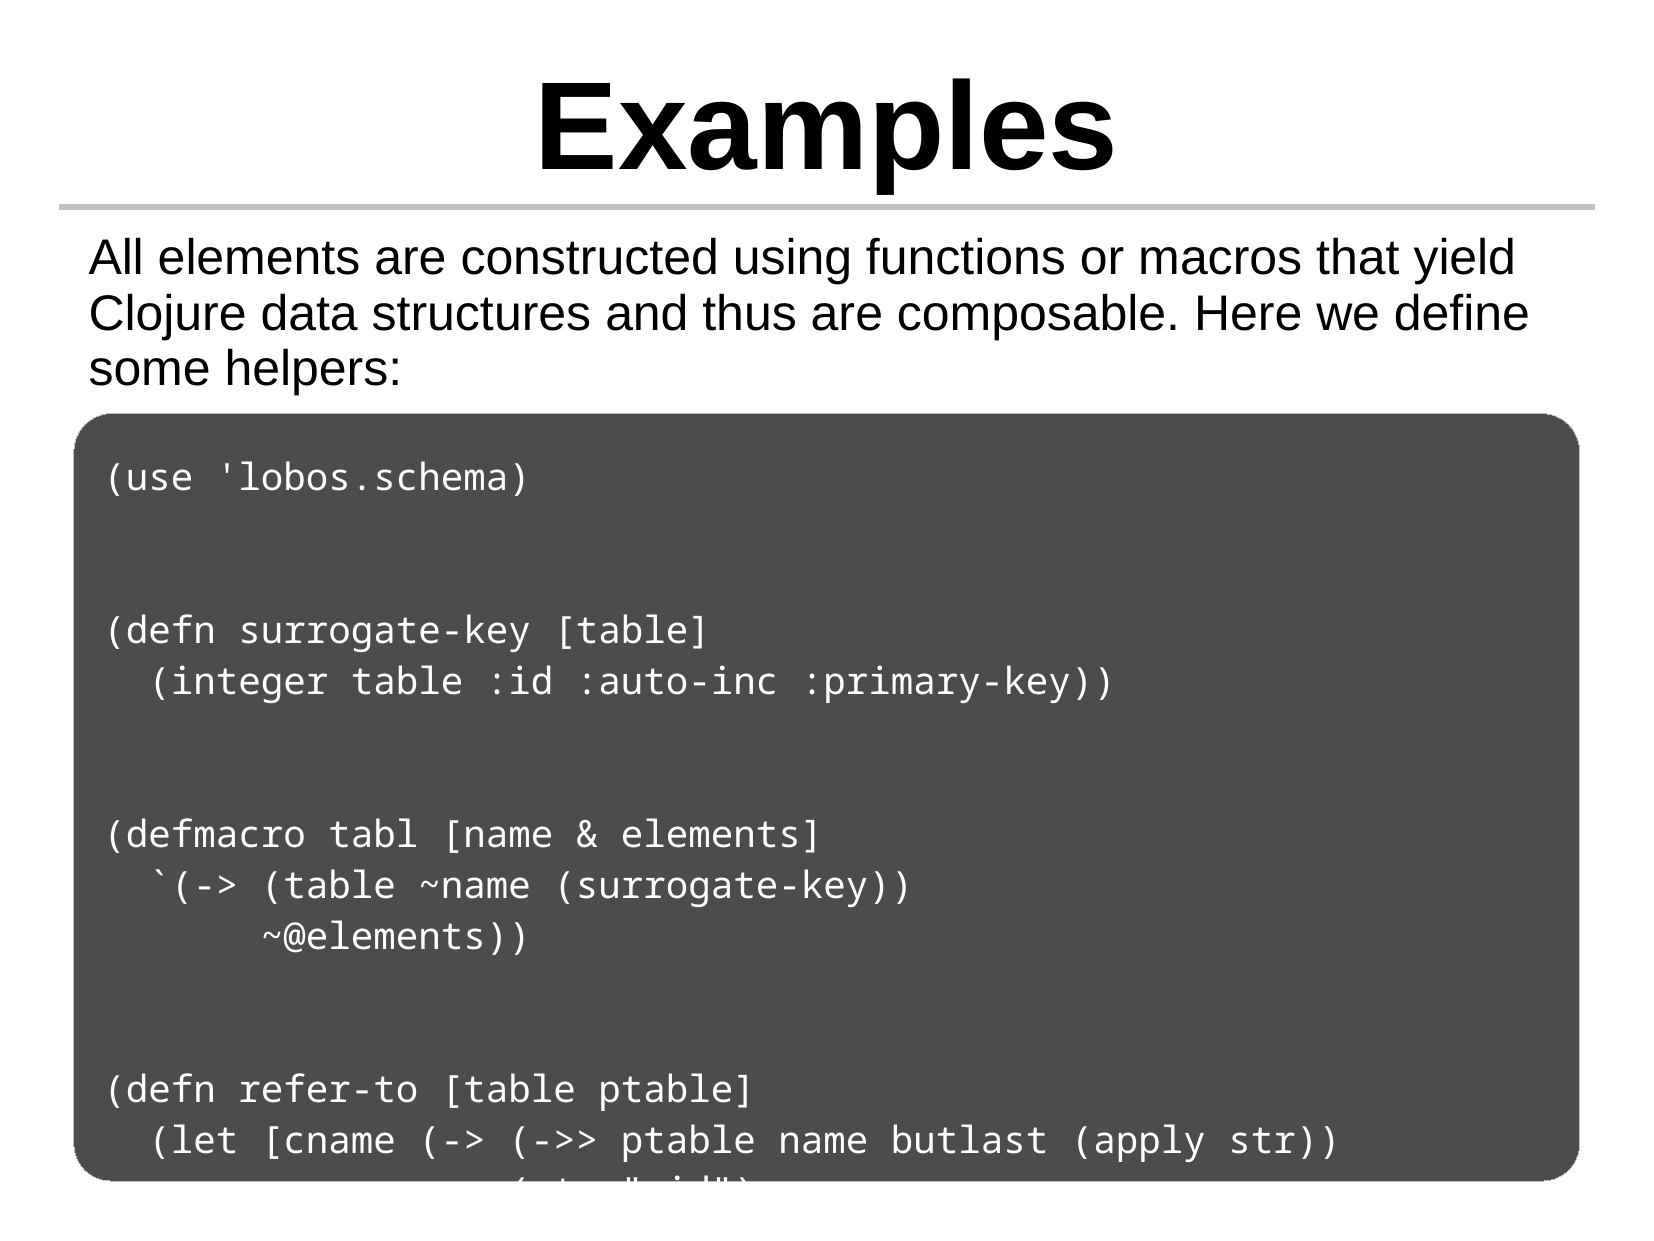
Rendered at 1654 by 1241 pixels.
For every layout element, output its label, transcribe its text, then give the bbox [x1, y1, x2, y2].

text_box (use 'lobos.schema) (defn surrogate-key [table] (integer table :id :auto-inc :primary-key)) (defmacro tabl [name & elements] `(-> (table ~name (surrogate-key)) ~@elements)) (defn refer-to [table ptable] (let [cname (-> (->> ptable name butlast (apply str)) (str "_id") keyword)] (integer table cname [:refer ptable :id :on-delete :set-null]))) [88, 443, 1477, 1171]
title Examples [82, 29, 1571, 204]
text_box All elements are constructed using functions or macros that yield Clojure data structures and thus are composable. Here we define some helpers: [73, 221, 1580, 404]
title Examples [82, 210, 1571, 221]
text_box [73, 413, 1580, 1182]
